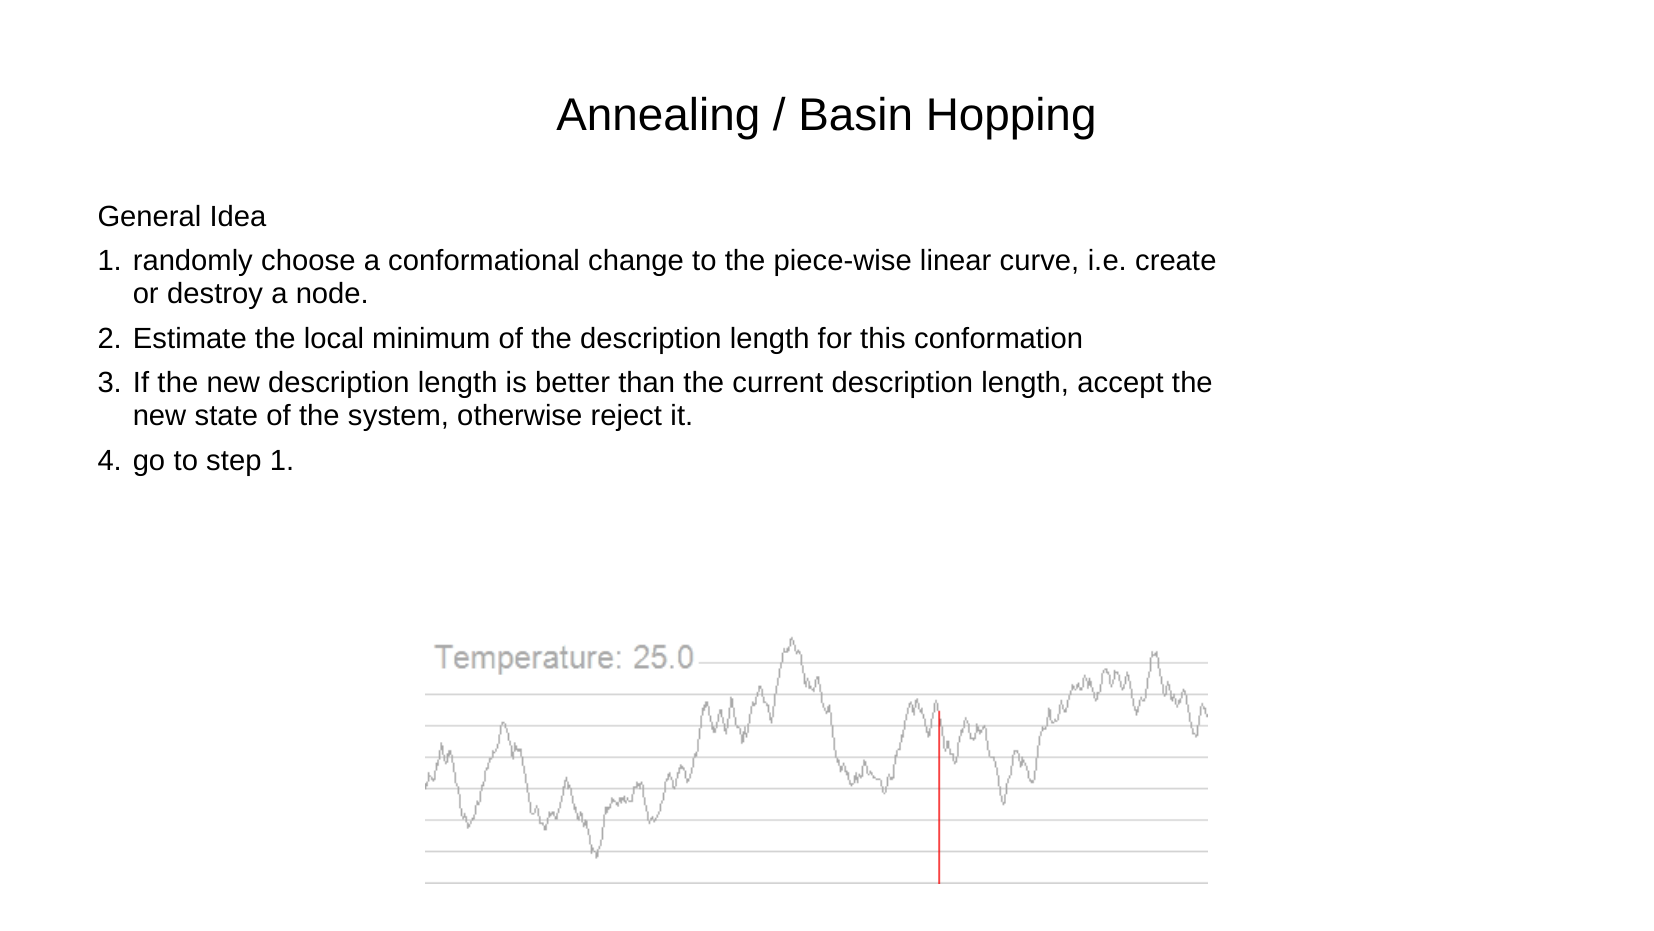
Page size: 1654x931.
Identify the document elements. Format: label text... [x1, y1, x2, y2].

title Annealing / Basin Hopping [82, 37, 1571, 193]
text_box General Idea randomly choose a conformational change to the piece-wise linear curve, i.e. create or destroy a node. Estimate the local minimum of the description length for this conformation If the new description length is better than the current description length, accept the new state of the system, otherwise reject it. go to step 1. [82, 192, 1256, 547]
picture [425, 631, 1208, 884]
